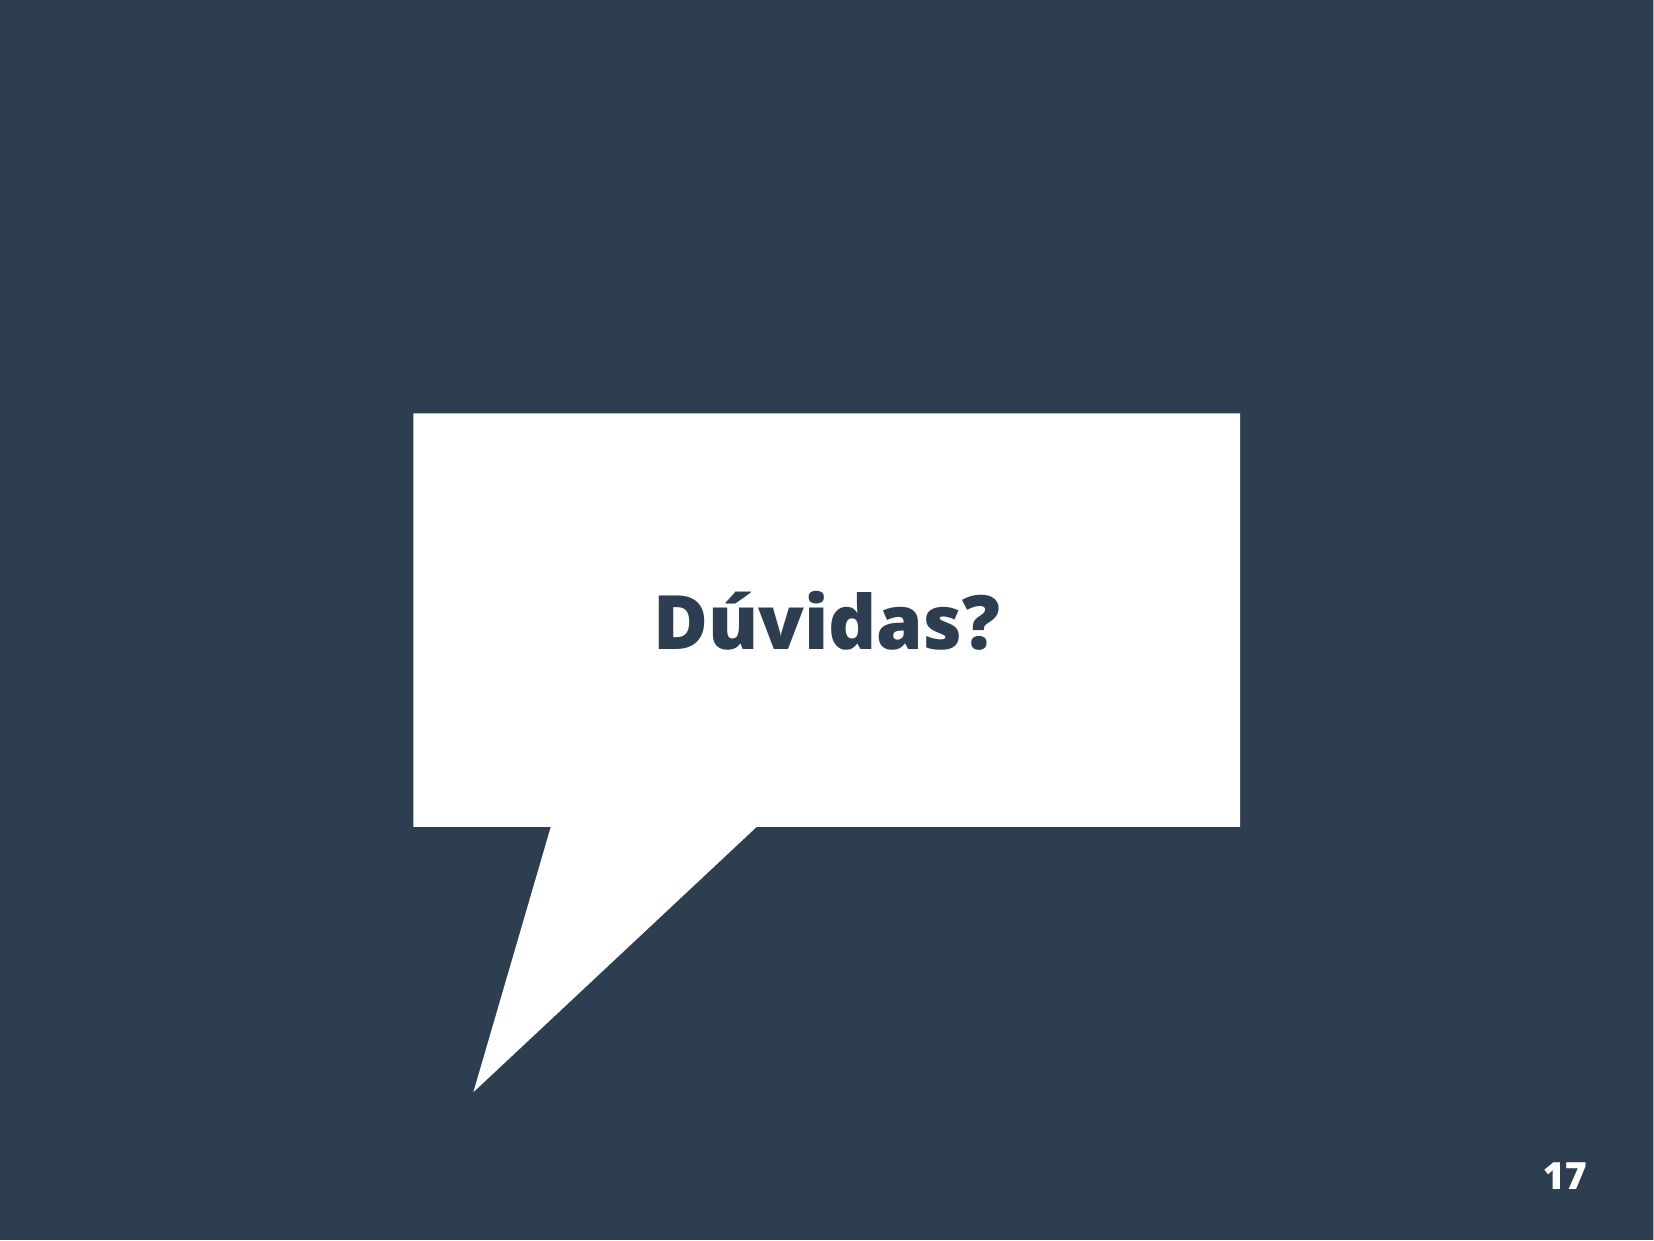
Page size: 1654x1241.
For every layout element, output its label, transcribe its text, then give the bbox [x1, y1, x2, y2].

title Dúvidas? [442, 442, 1211, 798]
